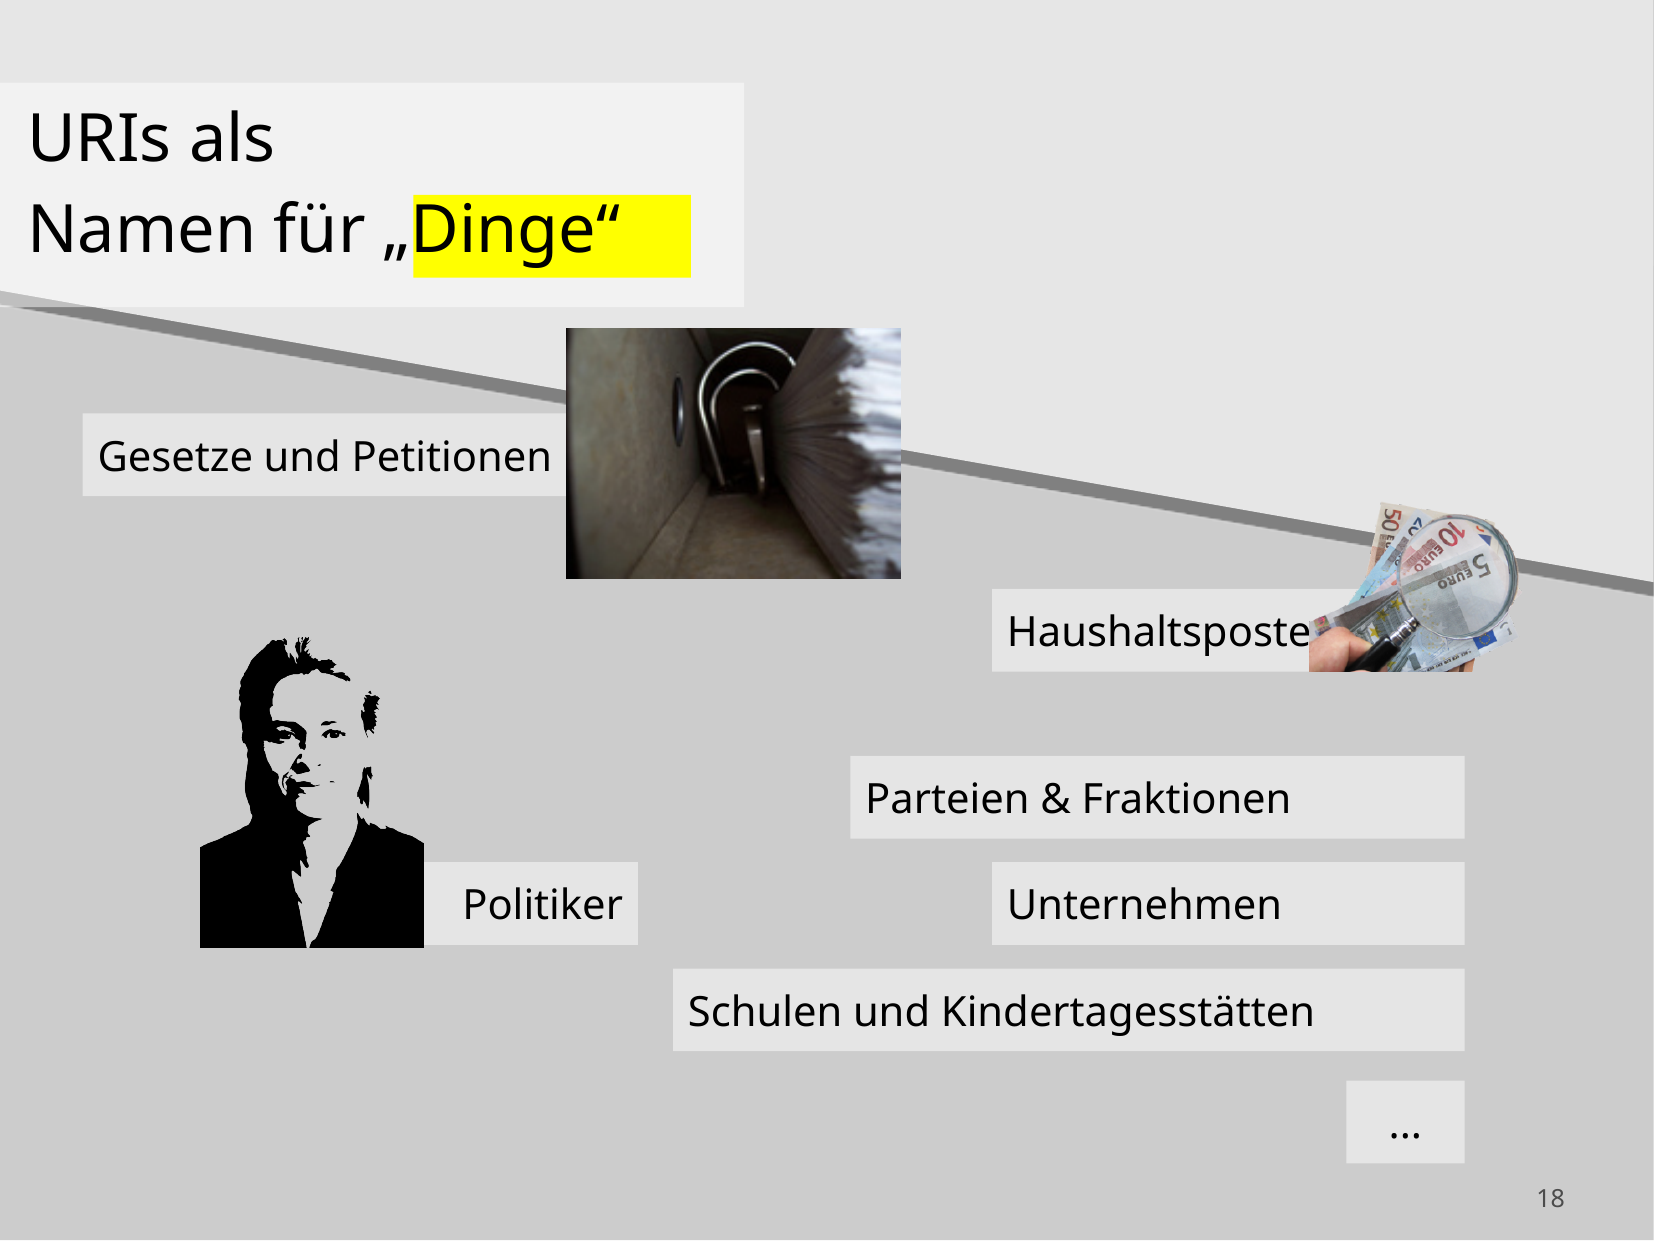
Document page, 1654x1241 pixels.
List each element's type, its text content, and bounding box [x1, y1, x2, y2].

text_box Haushaltsposten [992, 588, 1309, 672]
text_box ... [1346, 1080, 1465, 1164]
text_box Unternehmen [992, 862, 1465, 945]
picture [566, 328, 901, 579]
picture [1309, 484, 1560, 672]
text_box Parteien & Fraktionen [850, 755, 1465, 839]
text_box Gesetze und Petitionen [82, 413, 566, 497]
text_box Politiker [424, 862, 638, 945]
text_box URIs als Namen für „Dinge“ [12, 82, 815, 284]
text_box [0, 82, 745, 308]
text_box Schulen und Kindertagesstätten [673, 968, 1465, 1052]
picture [200, 637, 424, 948]
